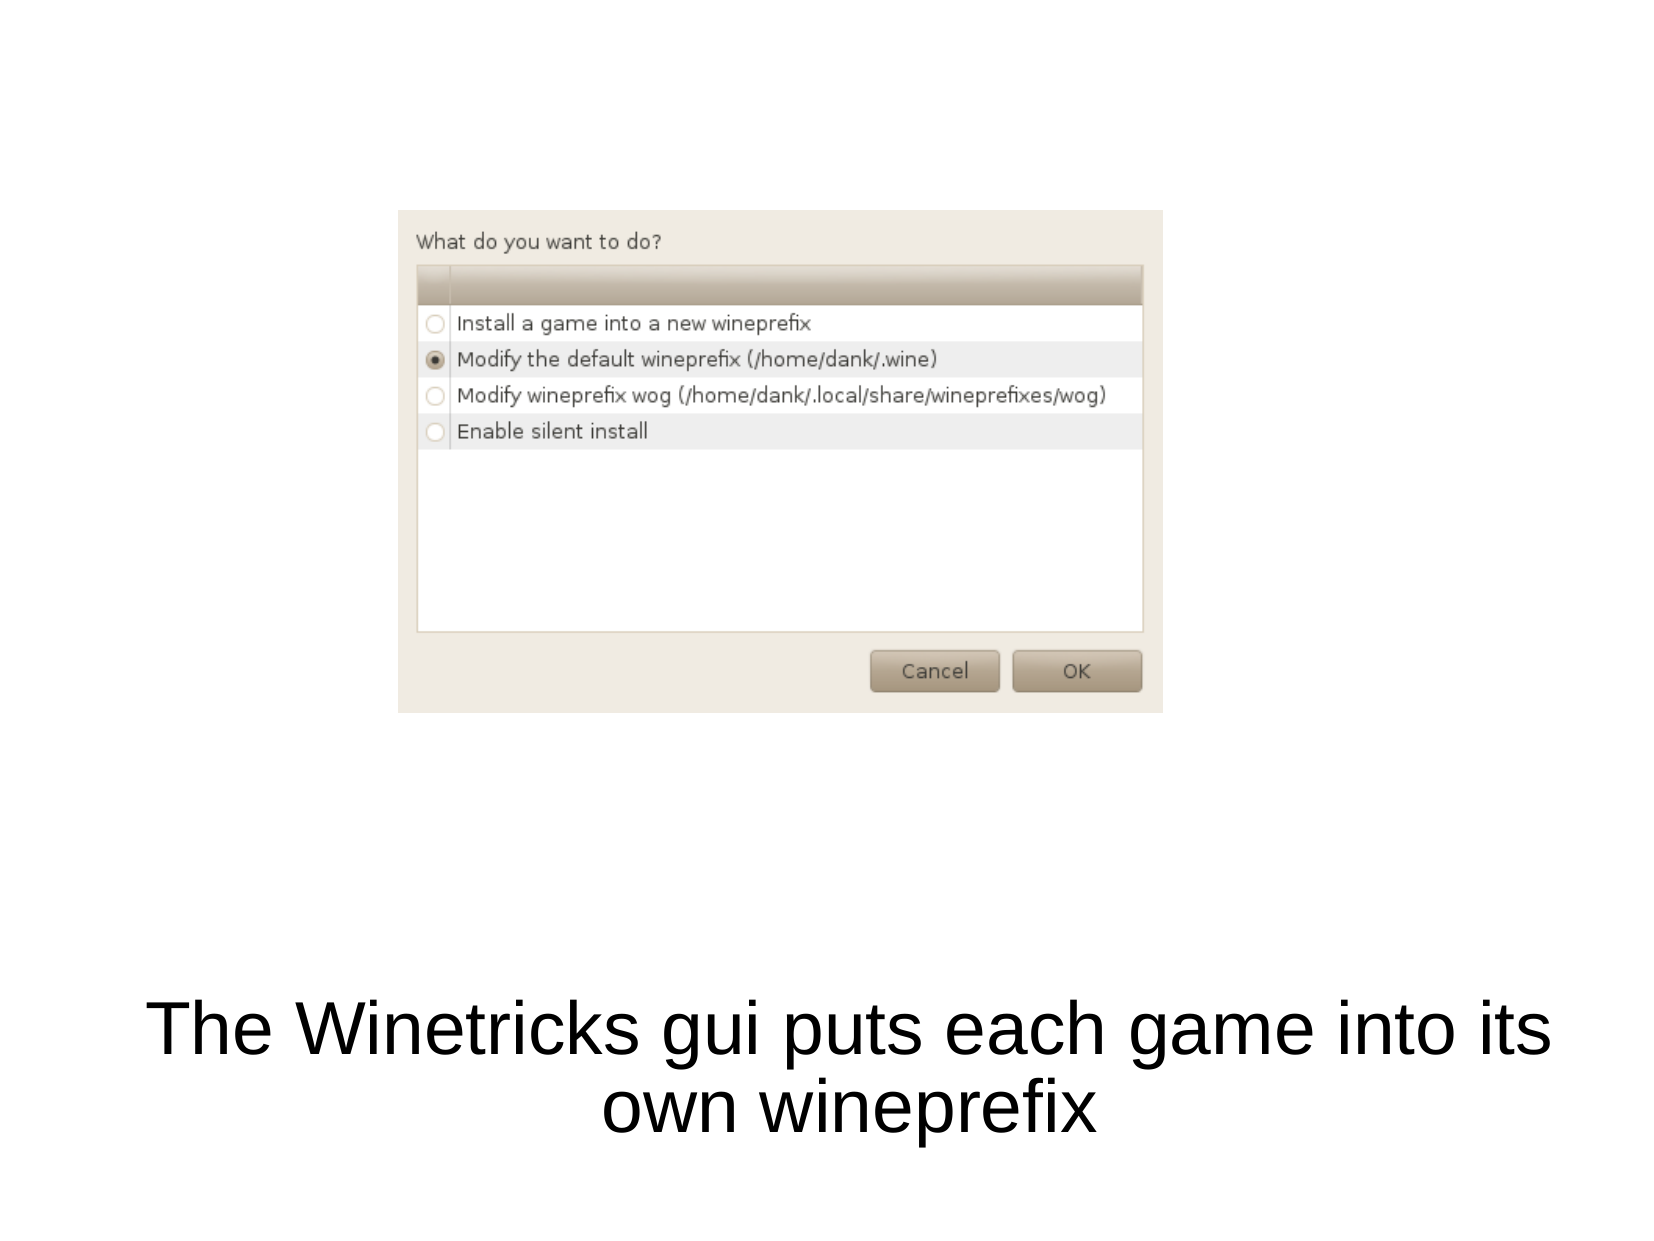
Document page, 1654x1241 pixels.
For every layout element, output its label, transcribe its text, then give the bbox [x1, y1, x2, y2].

title The Winetricks gui puts each game into its own wineprefix [86, 937, 1613, 1203]
picture [398, 210, 1163, 713]
